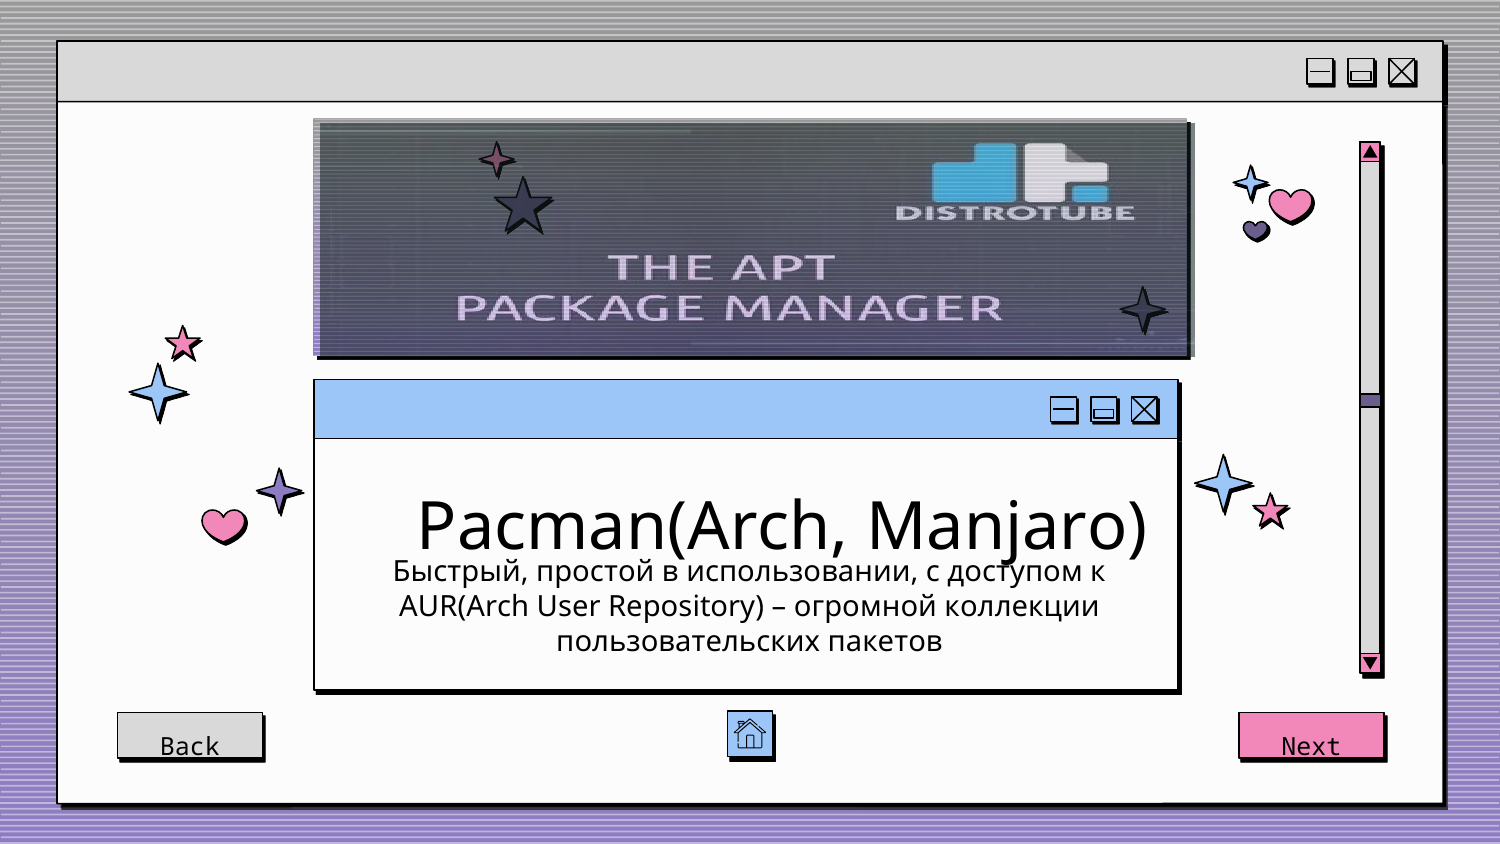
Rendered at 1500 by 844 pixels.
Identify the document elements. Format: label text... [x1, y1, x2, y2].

text_box [1238, 712, 1384, 758]
subtitle Next [1250, 714, 1373, 753]
picture [320, 123, 1195, 357]
text_box [1269, 189, 1313, 222]
text_box [1194, 454, 1253, 512]
text_box [1252, 492, 1288, 527]
text_box [727, 711, 773, 757]
text_box [1360, 142, 1380, 673]
text_box [1233, 165, 1269, 200]
text_box [313, 379, 1178, 690]
text_box [313, 119, 1186, 356]
subtitle Back [129, 714, 251, 753]
text_box [117, 712, 263, 758]
title Pacman(Arch, Manjaro) [390, 468, 1175, 556]
text_box [1243, 221, 1268, 240]
text_box [129, 363, 187, 421]
subtitle Быстрый, простой в использовании, с доступом к AUR(Arch User Repository) – огромной коллекции пользовательских пакетов [357, 537, 1142, 638]
text_box [165, 325, 201, 359]
text_box [256, 468, 302, 514]
text_box [201, 510, 245, 542]
